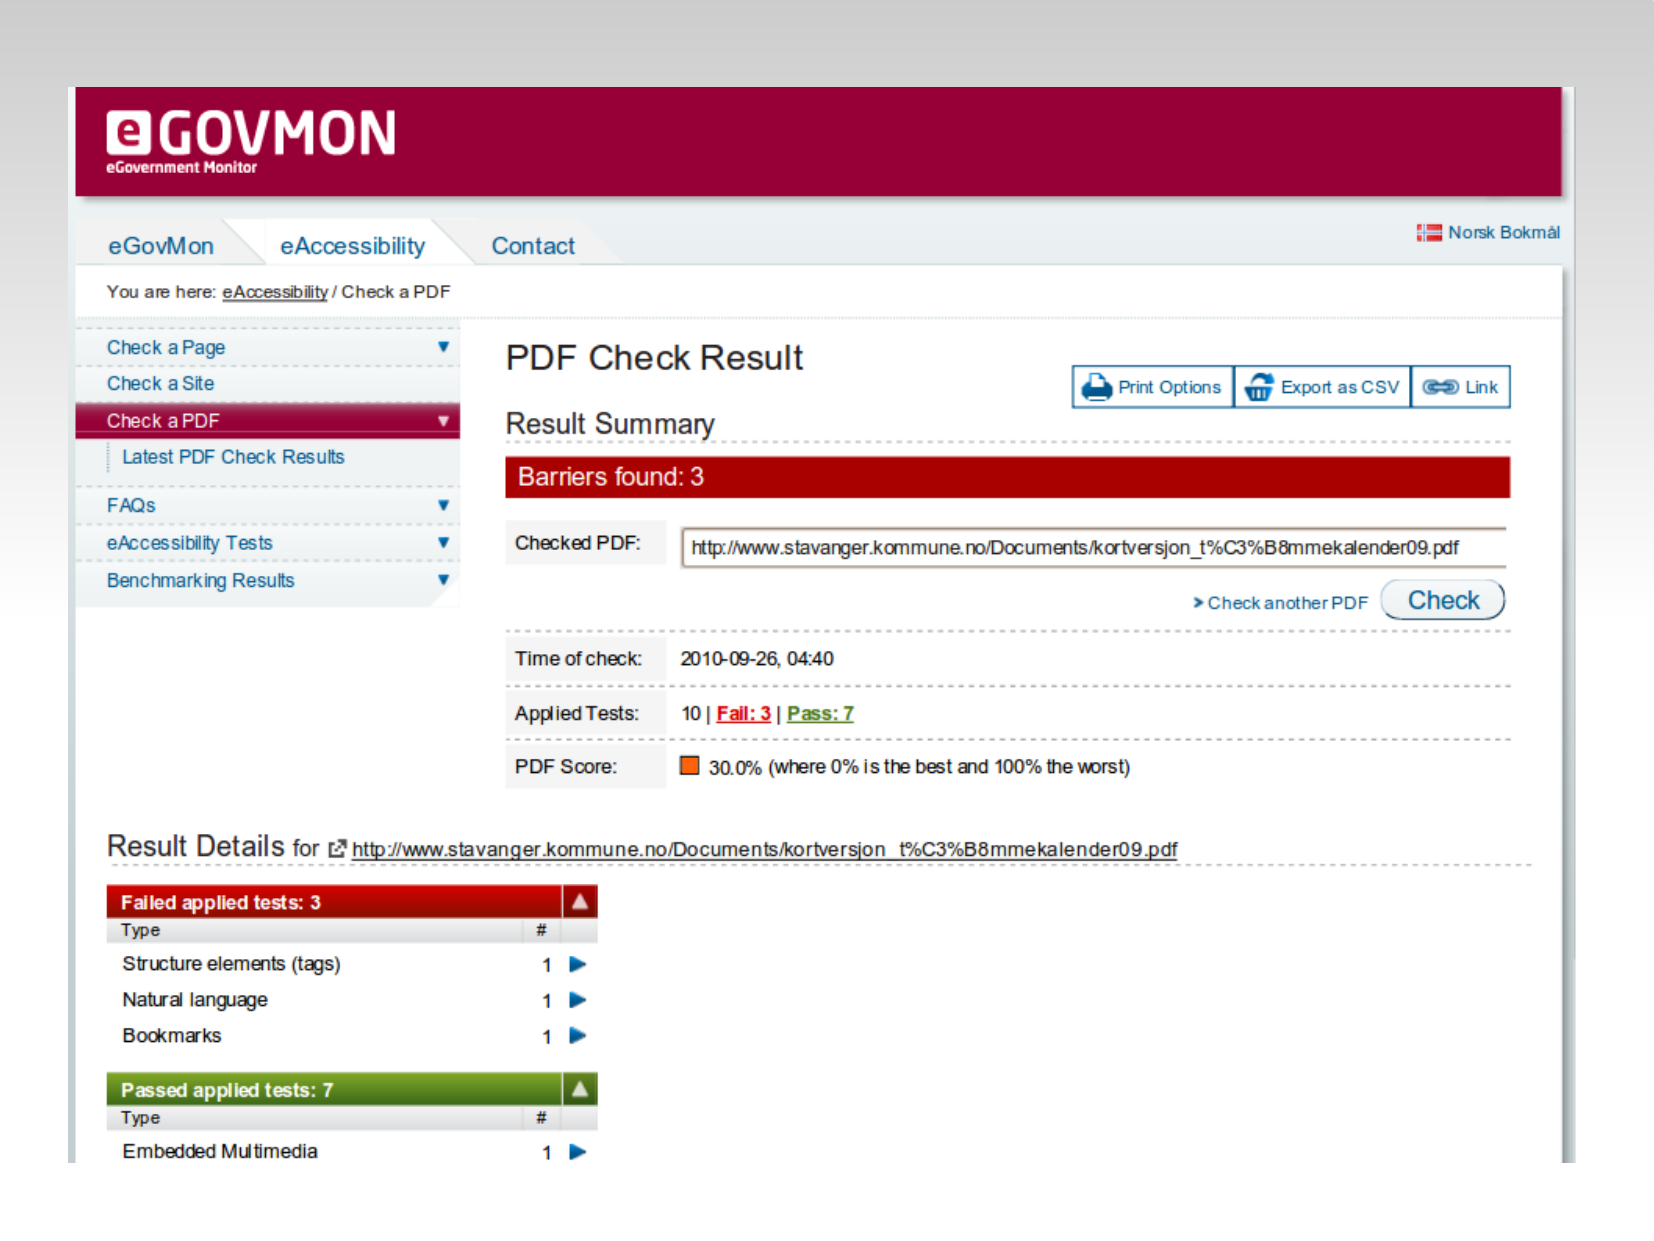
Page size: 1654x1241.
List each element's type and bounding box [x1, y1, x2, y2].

picture [68, 87, 1605, 1163]
